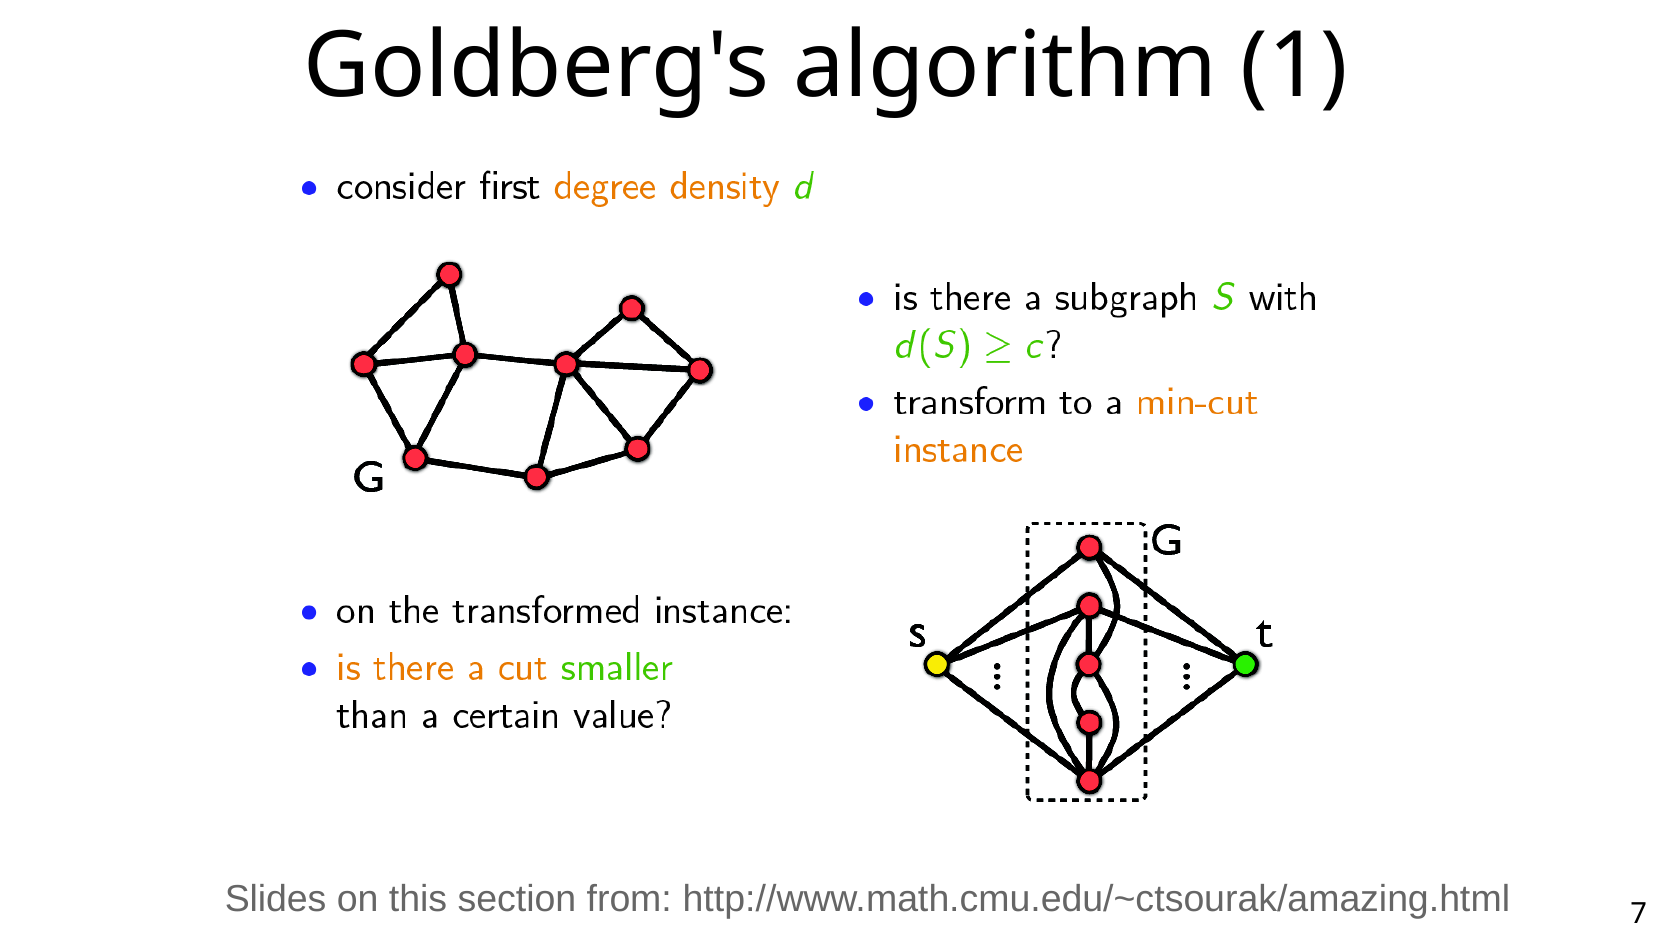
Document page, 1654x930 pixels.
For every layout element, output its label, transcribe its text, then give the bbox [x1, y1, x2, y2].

picture [255, 139, 1371, 826]
title Goldberg's algorithm (1) [0, 1, 1653, 120]
text_box Slides on this section from: http://www.math.cmu.edu/~ctsourak/amazing.html [210, 870, 1536, 927]
